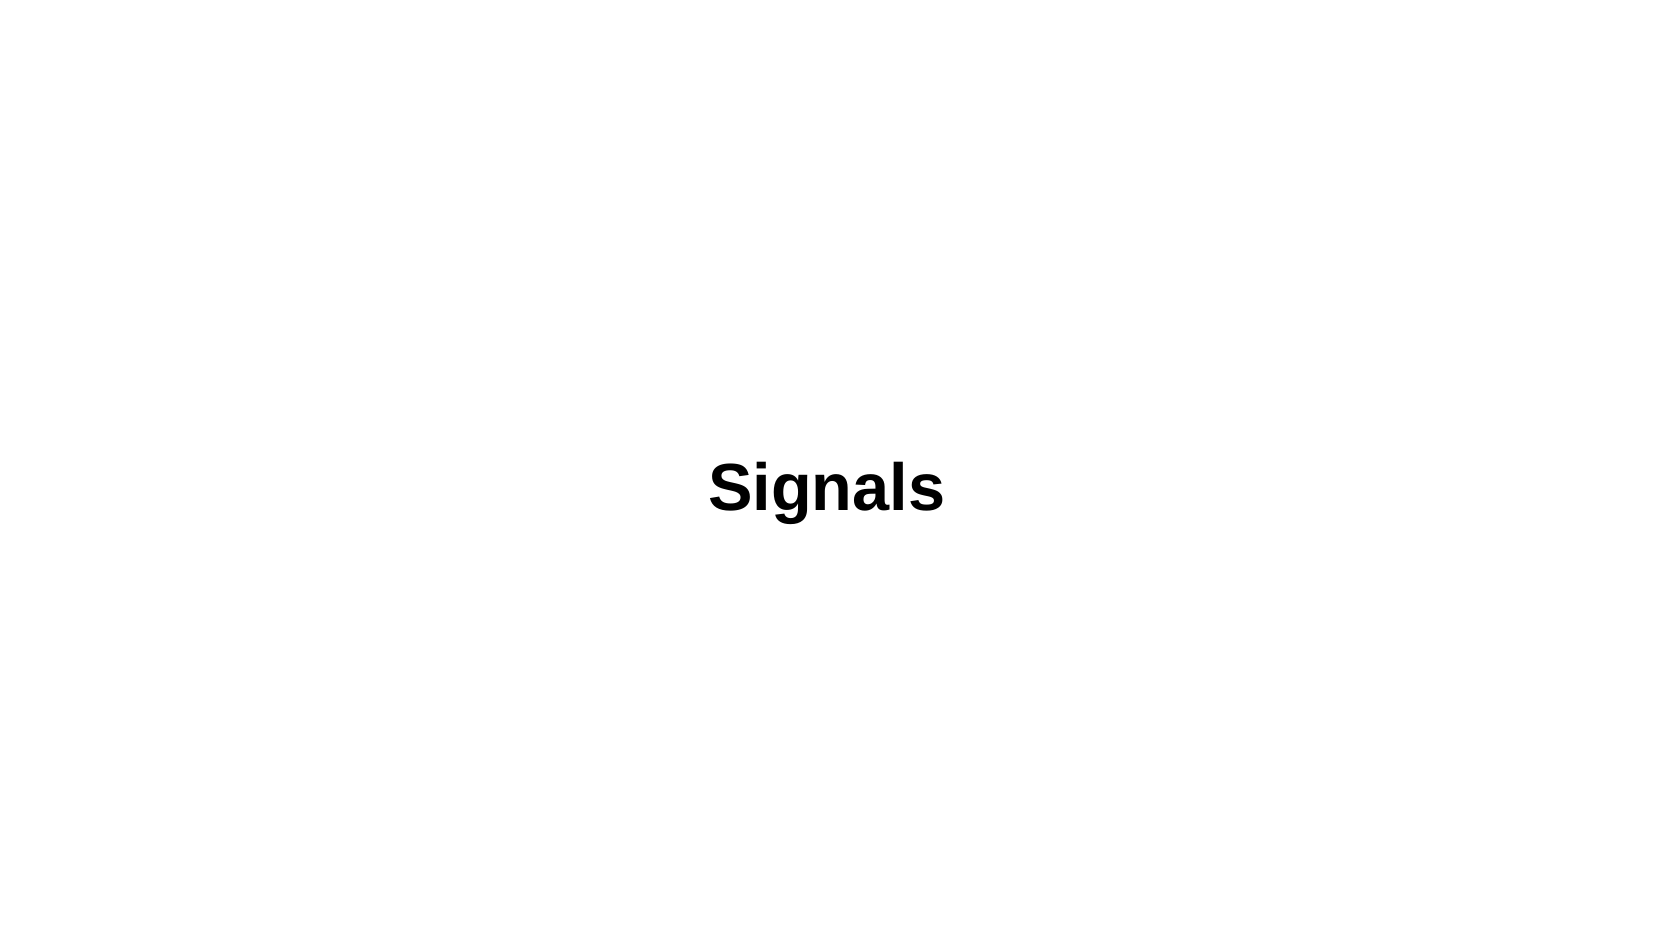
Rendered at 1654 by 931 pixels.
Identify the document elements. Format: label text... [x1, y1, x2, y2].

subtitle Signals [82, 217, 1571, 757]
